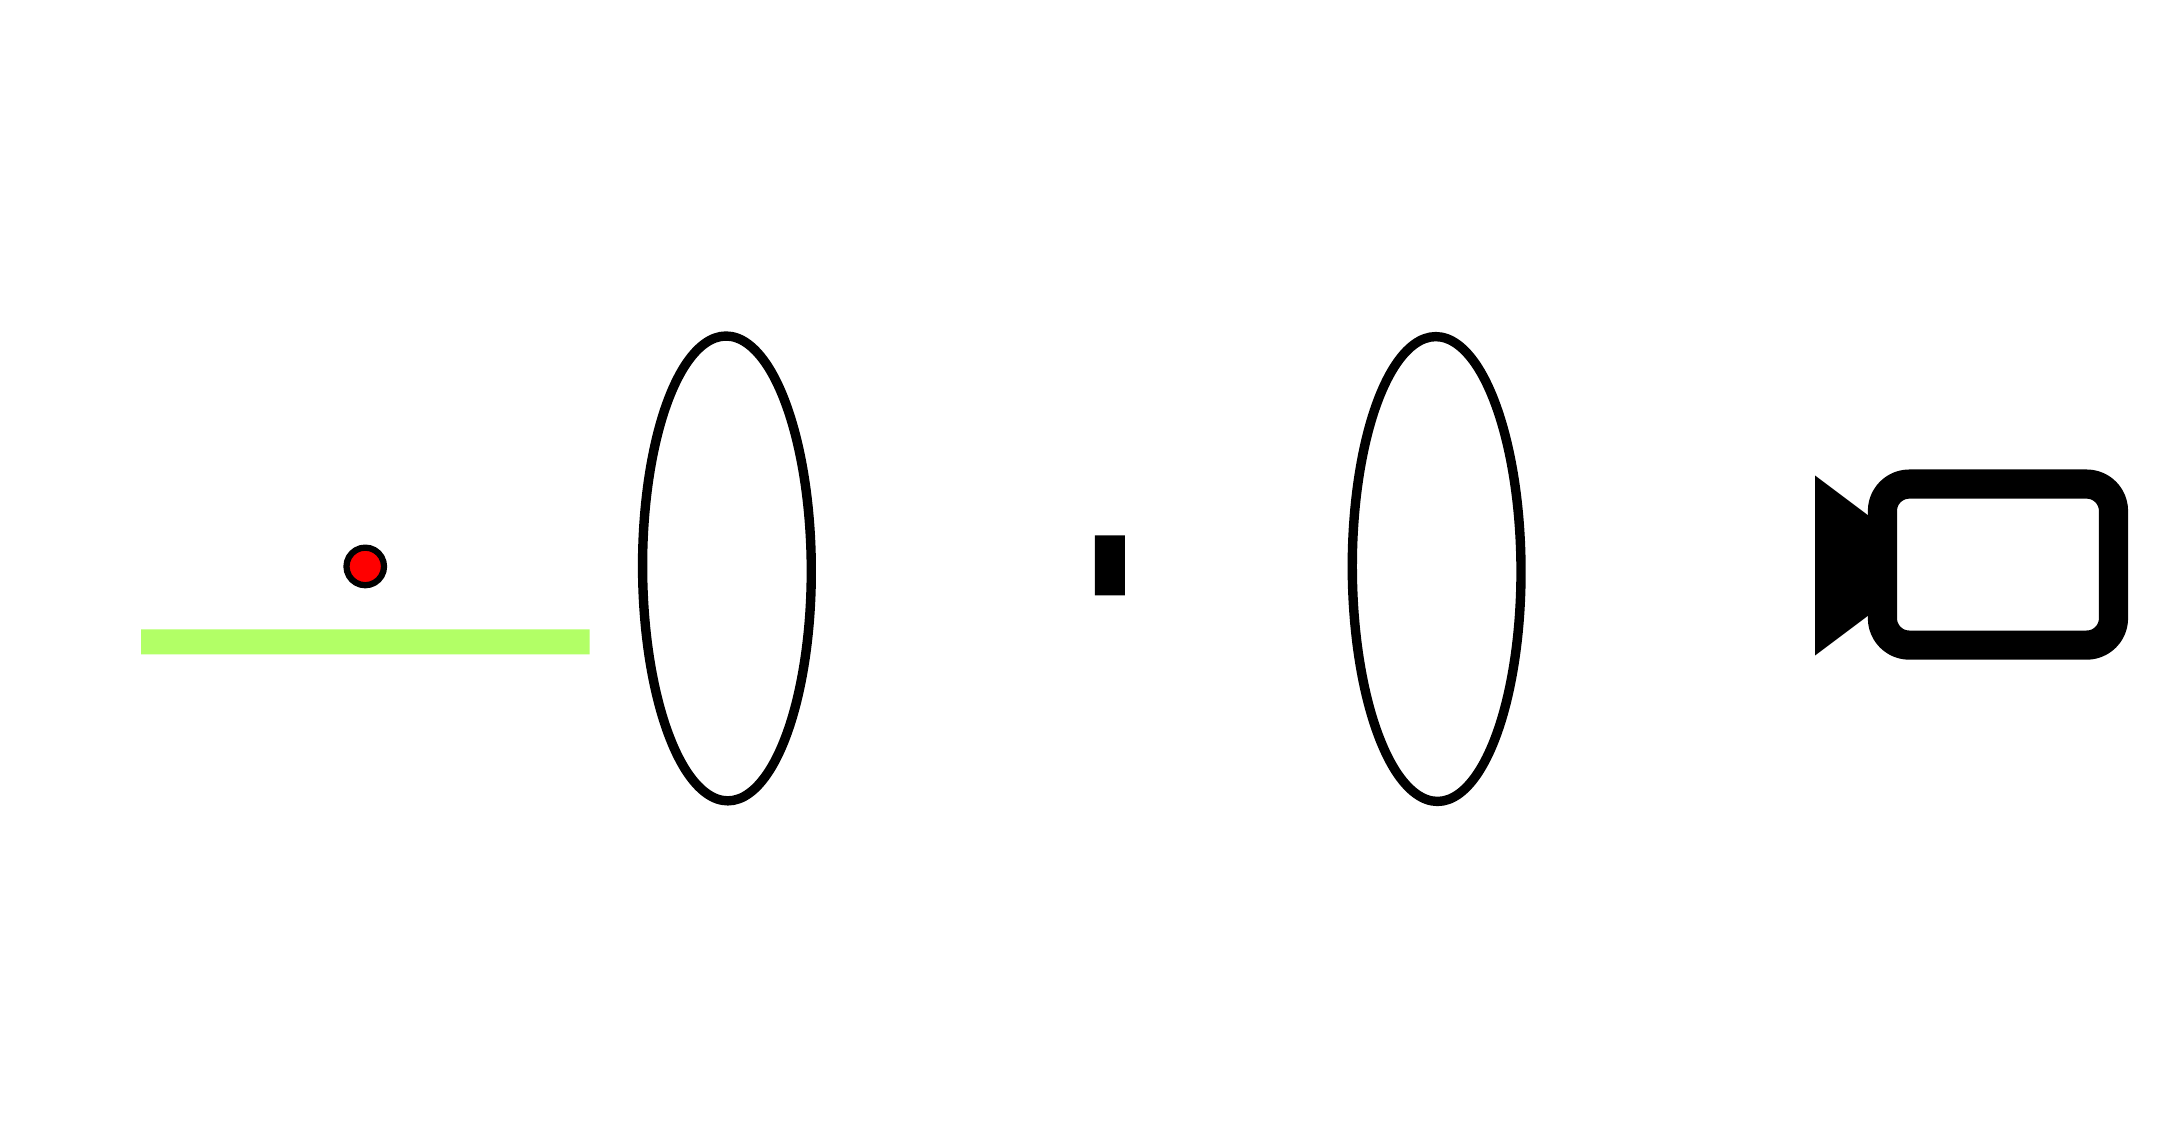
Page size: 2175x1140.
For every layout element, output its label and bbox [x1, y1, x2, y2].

text_box [1352, 336, 1522, 802]
text_box [1094, 535, 1125, 596]
text_box [1882, 484, 2114, 646]
text_box [346, 547, 385, 586]
text_box [642, 336, 812, 801]
text_box [1815, 475, 1876, 656]
